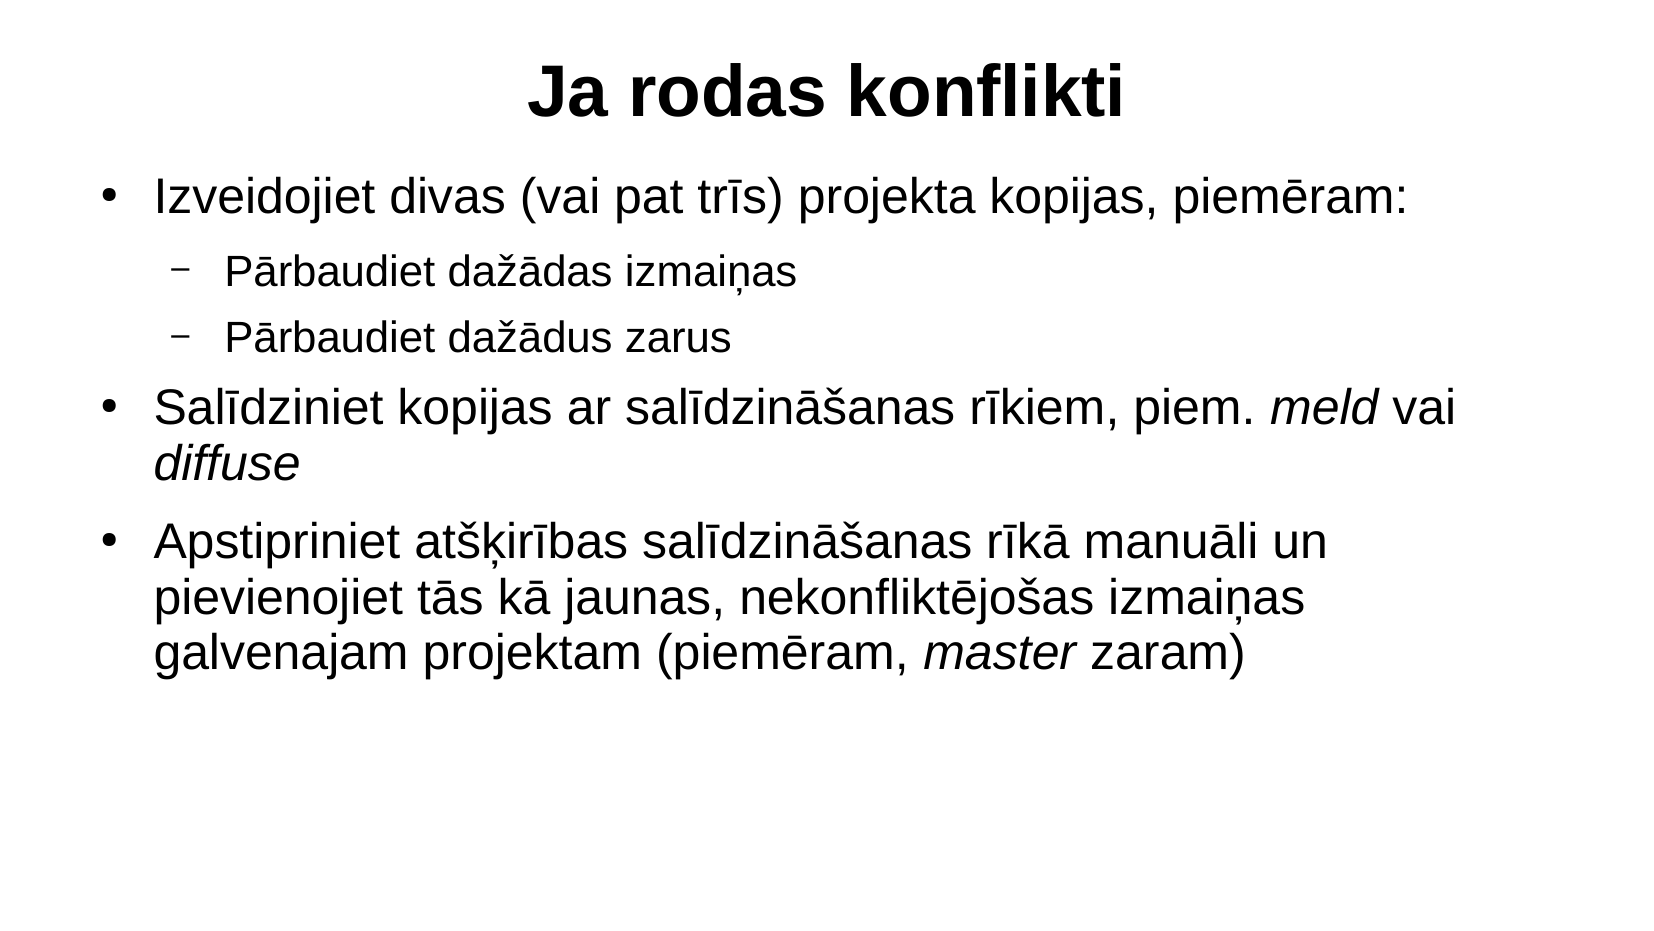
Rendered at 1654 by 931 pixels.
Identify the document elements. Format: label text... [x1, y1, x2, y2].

list Izveidojiet divas (vai pat trīs) projekta kopijas, piemēram: Pārbaudiet dažādas izmaiņas Pārbaudiet dažādus zarus Salīdziniet kopijas ar salīdzināšanas rīkiem, piem. meld vai diffuse Apstipriniet atšķirības salīdzināšanas rīkā manuāli un pievienojiet tās kā jaunas, nekonfliktējošas izmaiņas galvenajam projektam (piemēram, master zaram) [82, 168, 1538, 889]
title Ja rodas konflikti [82, 37, 1571, 147]
